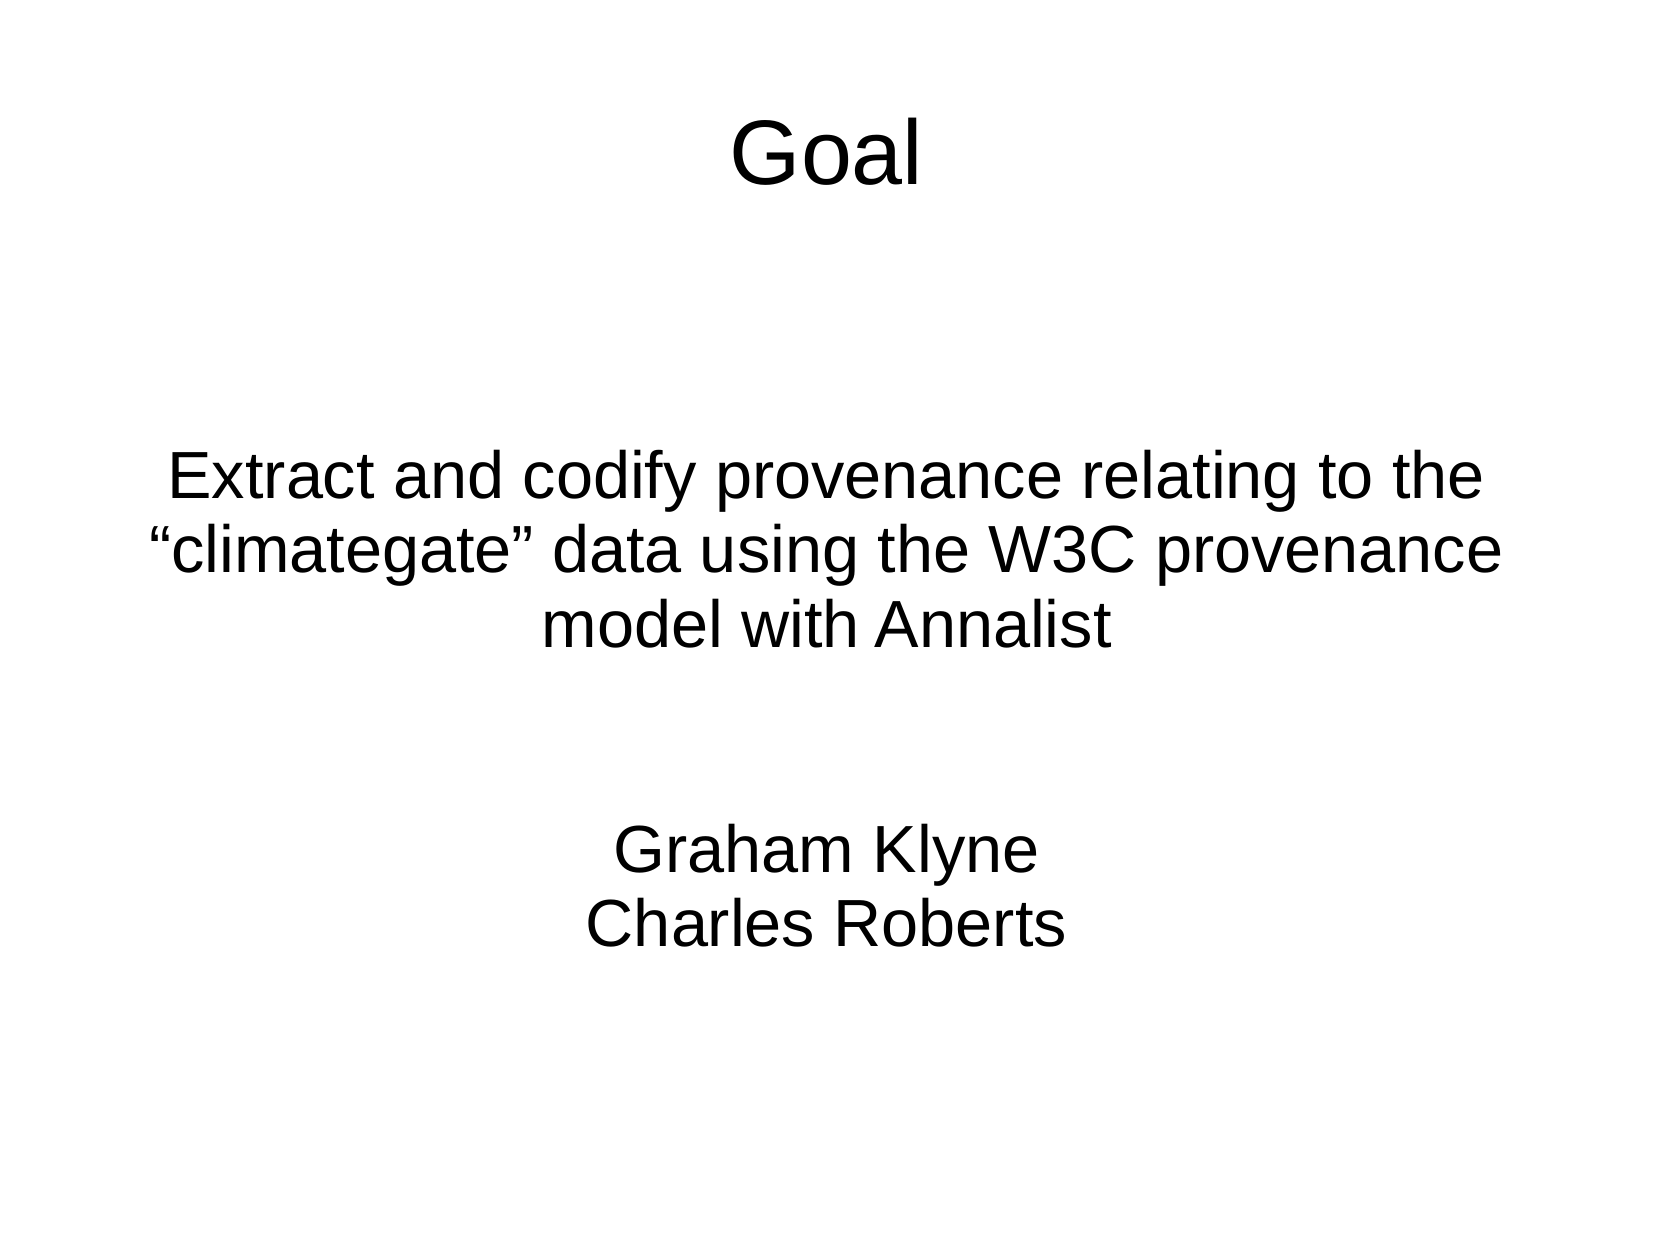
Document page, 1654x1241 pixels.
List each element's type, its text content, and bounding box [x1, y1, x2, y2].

title Goal [82, 49, 1571, 257]
subtitle Extract and codify provenance relating to the “climategate” data using the W3C provenance model with Annalist Graham Klyne Charles Roberts [82, 290, 1571, 1109]
